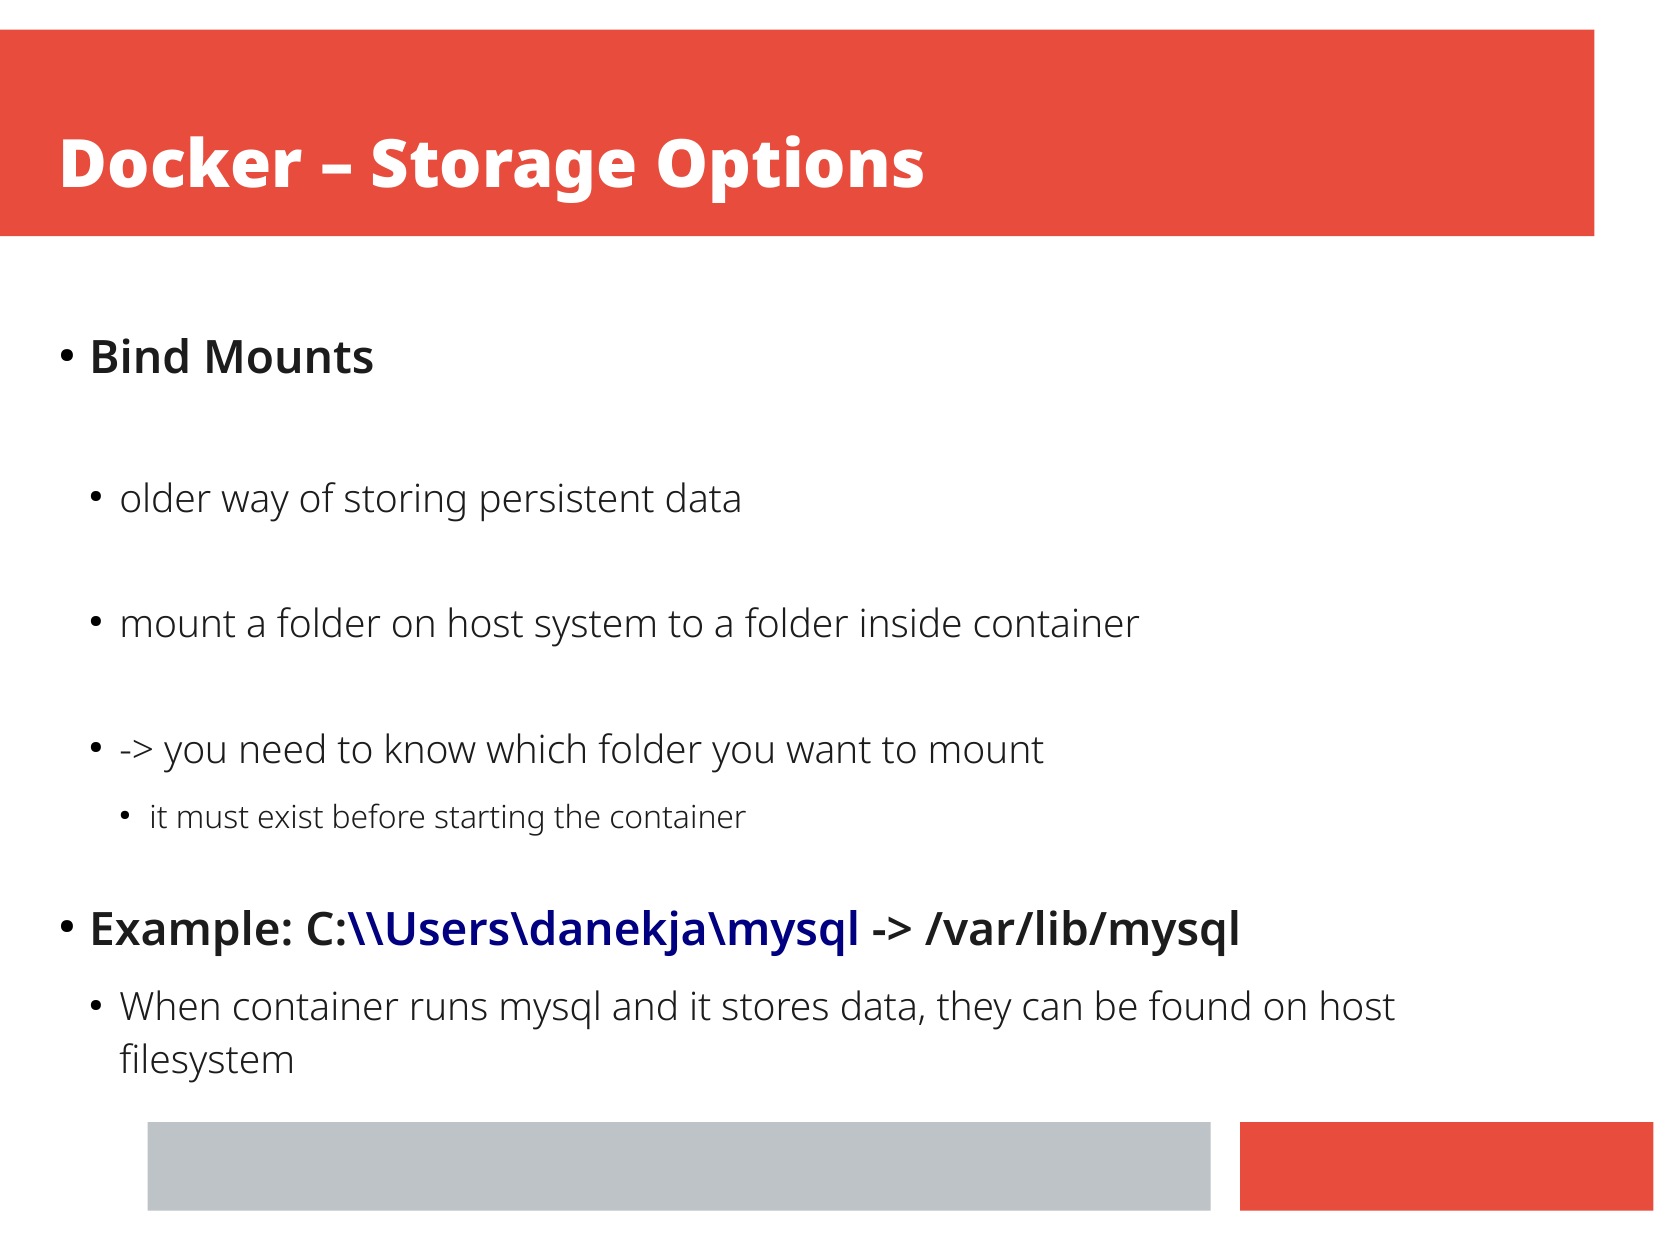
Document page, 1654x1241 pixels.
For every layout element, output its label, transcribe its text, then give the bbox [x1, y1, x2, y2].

list Bind Mounts older way of storing persistent data mount a folder on host system to a folder inside container -> you need to know which folder you want to mount it must exist before starting the container Example: C:\\Users\danekja\mysql -> /var/lib/mysql When container runs mysql and it stores data, they can be found on host filesystem [59, 324, 1565, 1093]
title Docker – Storage Options [59, 59, 1595, 207]
